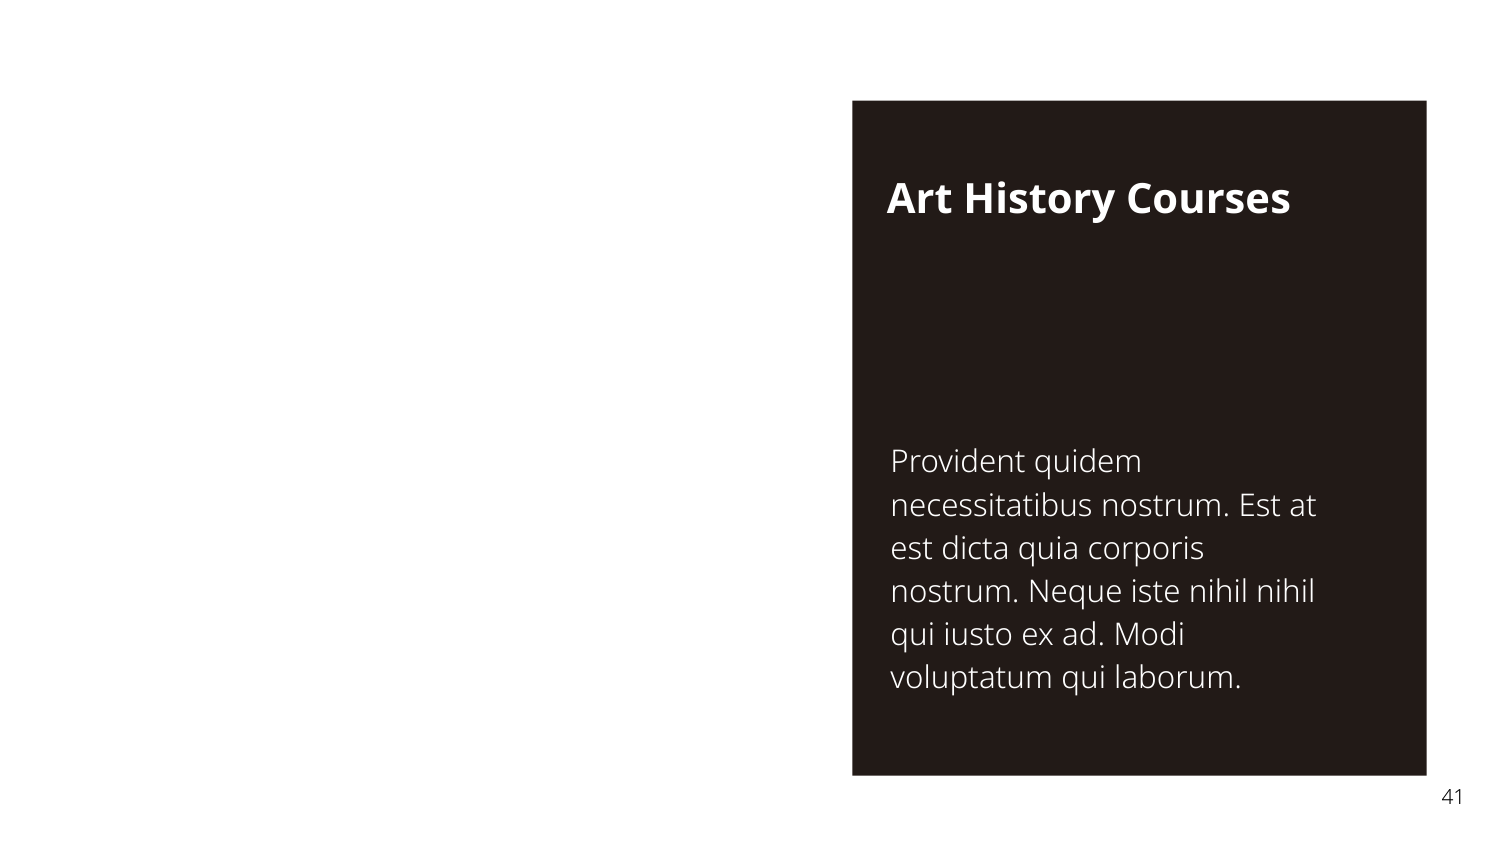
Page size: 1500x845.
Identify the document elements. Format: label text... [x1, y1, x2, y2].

title Provident quidem necessitatibus nostrum. Est at est dicta quia corporis nostrum. Neque iste nihil nihil qui iusto ex ad. Modi voluptatum qui laborum. [875, 421, 1344, 753]
title Art History Courses [871, 168, 1426, 263]
